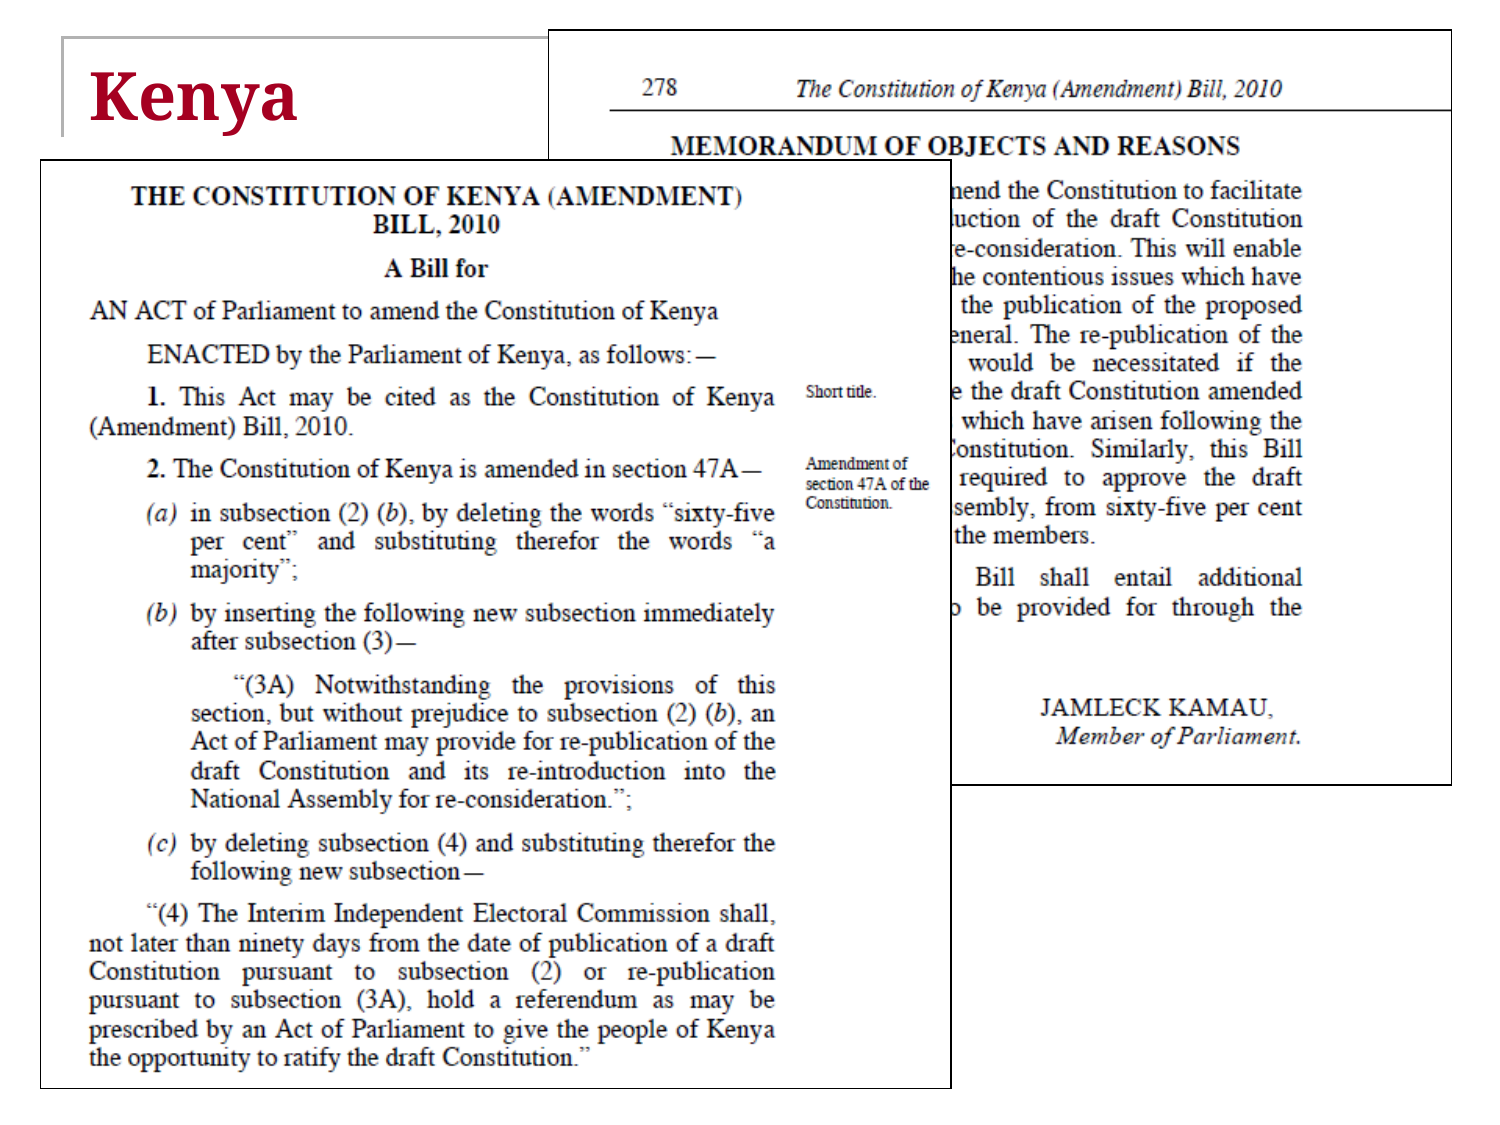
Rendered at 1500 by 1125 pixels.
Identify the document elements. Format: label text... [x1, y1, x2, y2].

picture [549, 31, 1451, 785]
title Kenya [75, 45, 548, 159]
picture [41, 160, 951, 1088]
